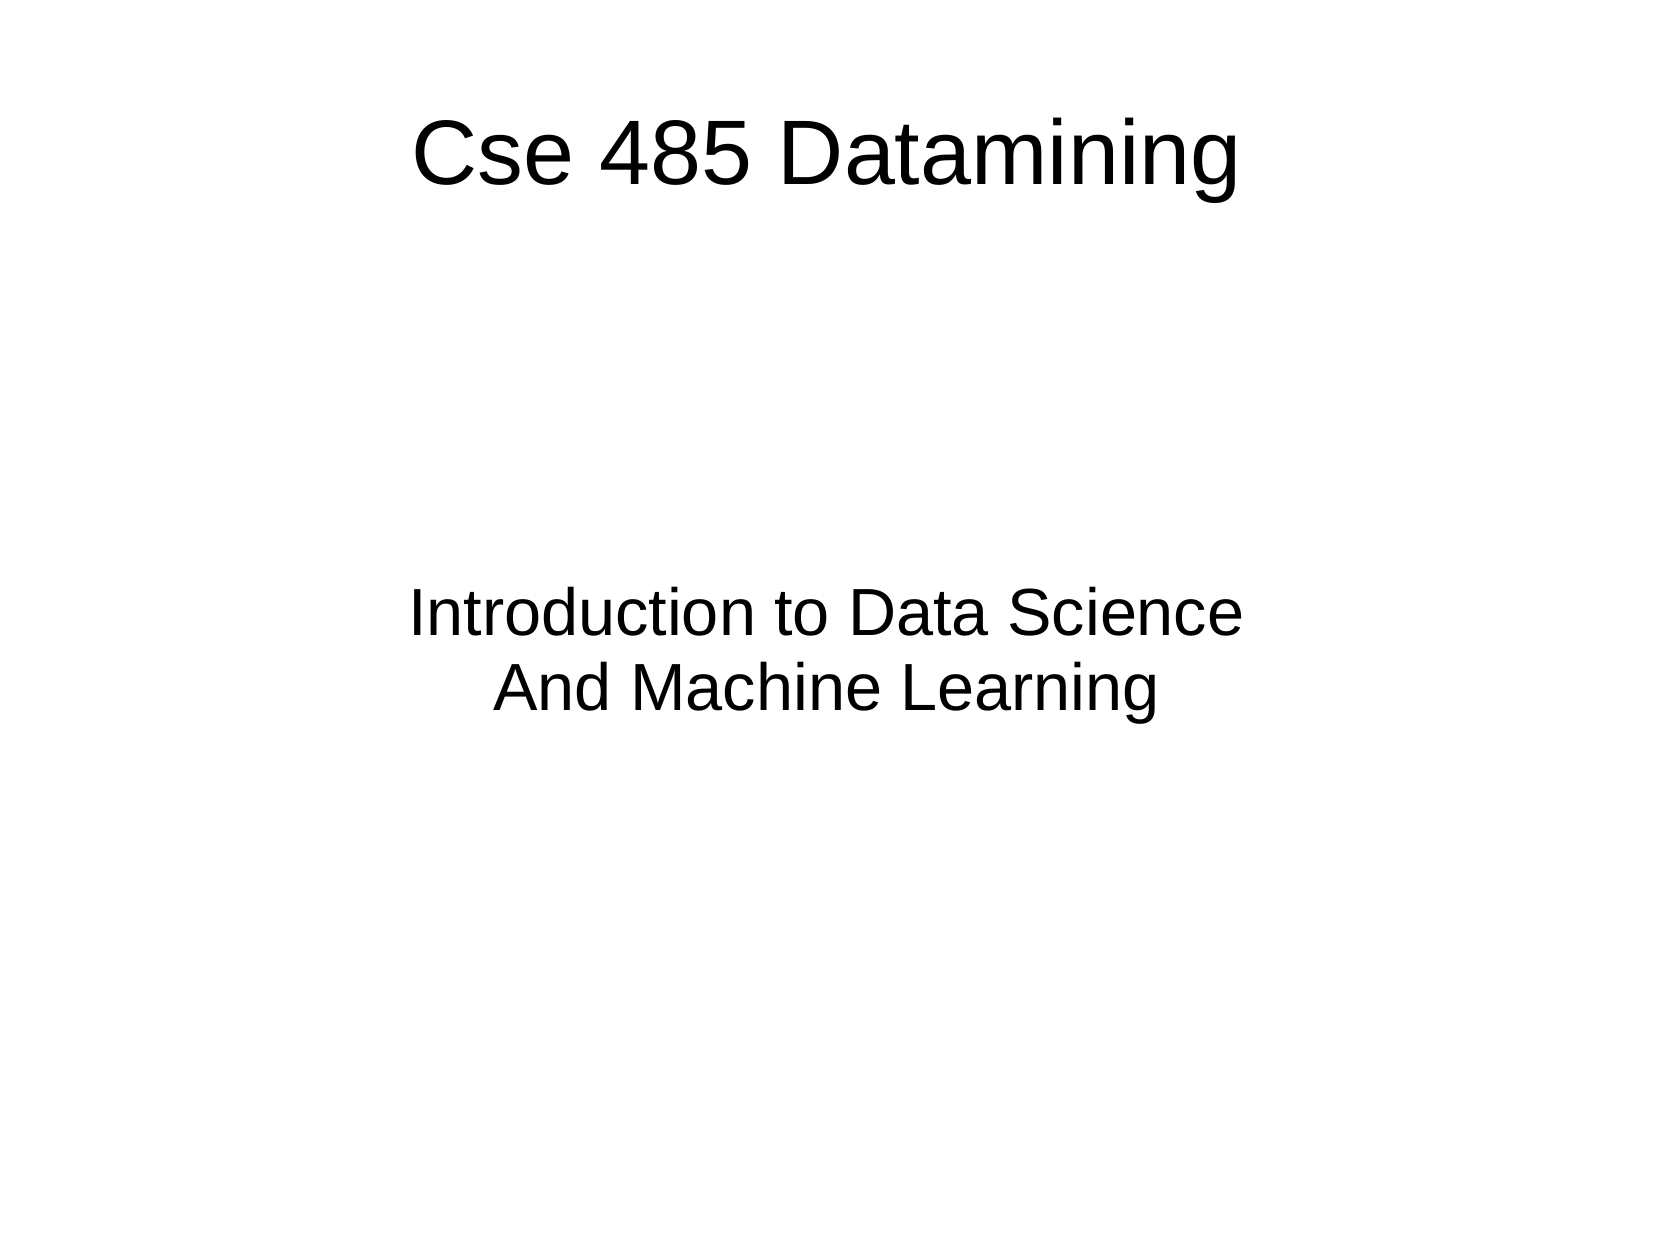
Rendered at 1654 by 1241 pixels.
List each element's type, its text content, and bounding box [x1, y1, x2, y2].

title Cse 485 Datamining [82, 49, 1571, 257]
subtitle Introduction to Data Science And Machine Learning [82, 290, 1571, 1010]
